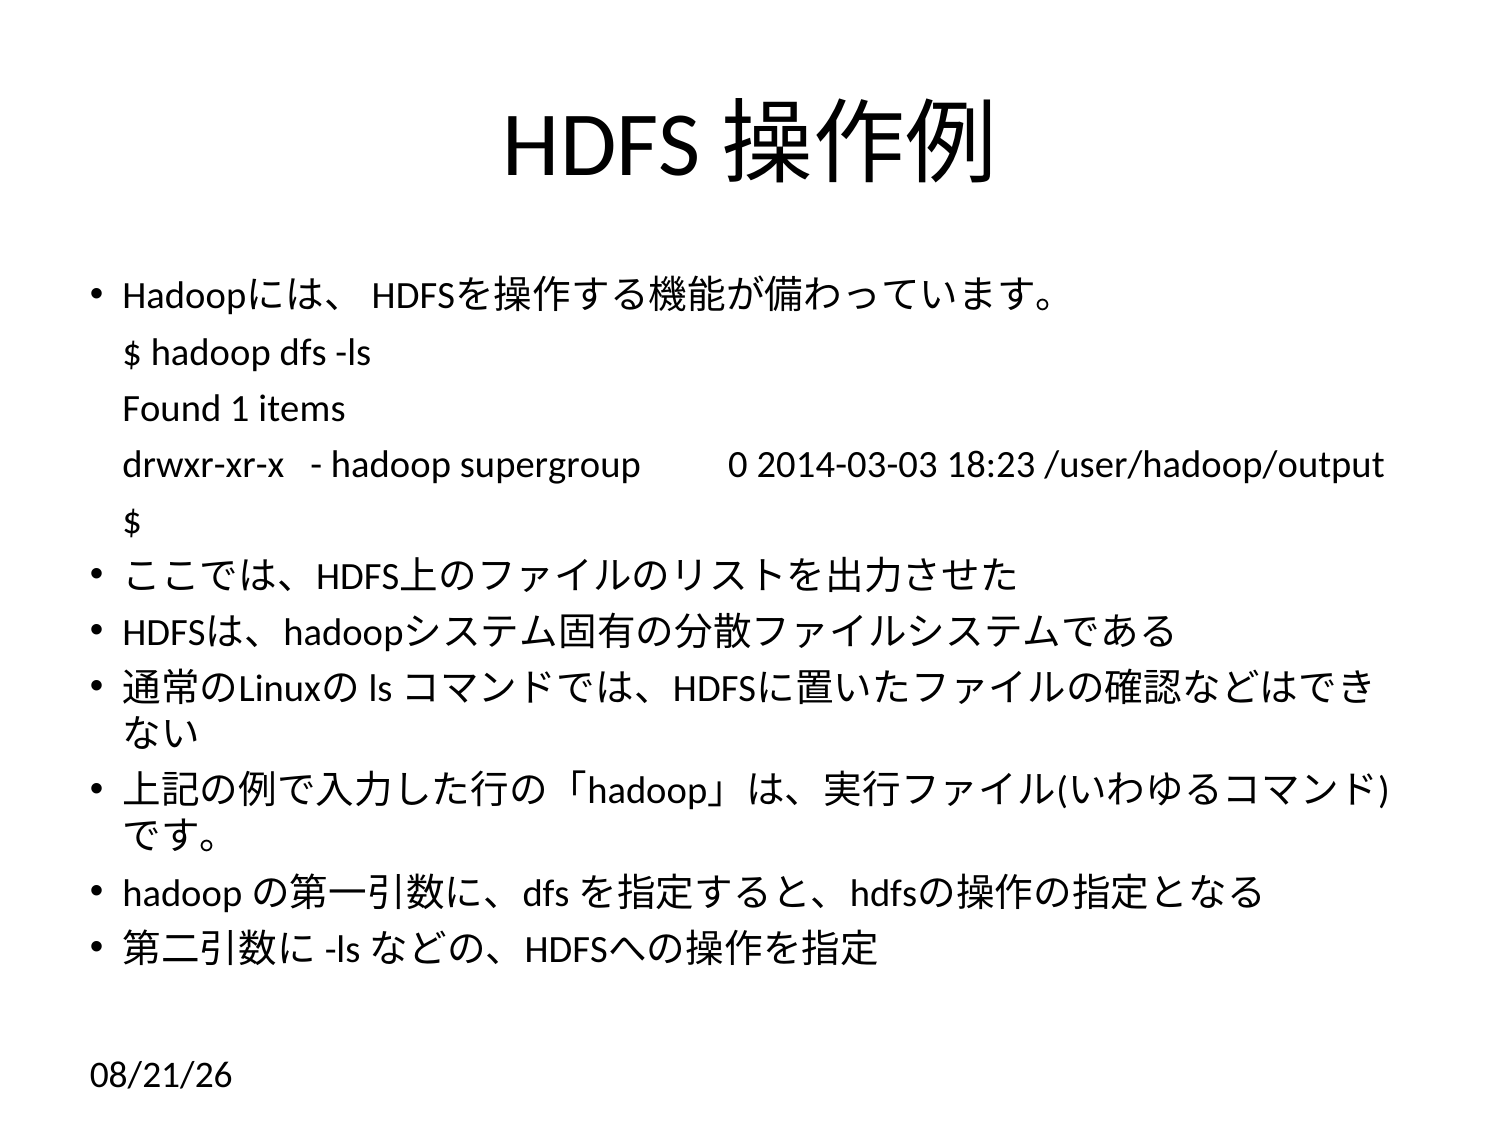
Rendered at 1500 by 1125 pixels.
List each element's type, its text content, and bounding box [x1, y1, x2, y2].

title HDFS 操作例 [75, 21, 1426, 257]
list Hadoopには、 HDFSを操作する機能が備わっています。 $ hadoop dfs -ls Found 1 items drwxr-xr-x - hadoop supergroup 0 2014-03-03 18:23 /user/hadoop/output $ ここでは、HDFS上のファイルのリストを出力させた HDFSは、hadoopシステム固有の分散ファイルシステムである 通常のLinuxの ls コマンドでは、HDFSに置いたファイルの確認などはできない 上記の例で入力した行の「hadoop」は、実行ファイル(いわゆるコマンド)です。 hadoop の第一引数に、dfs を指定すると、hdfsの操作の指定となる 第二引数に -ls などの、HDFSへの操作を指定 [75, 262, 1426, 1006]
